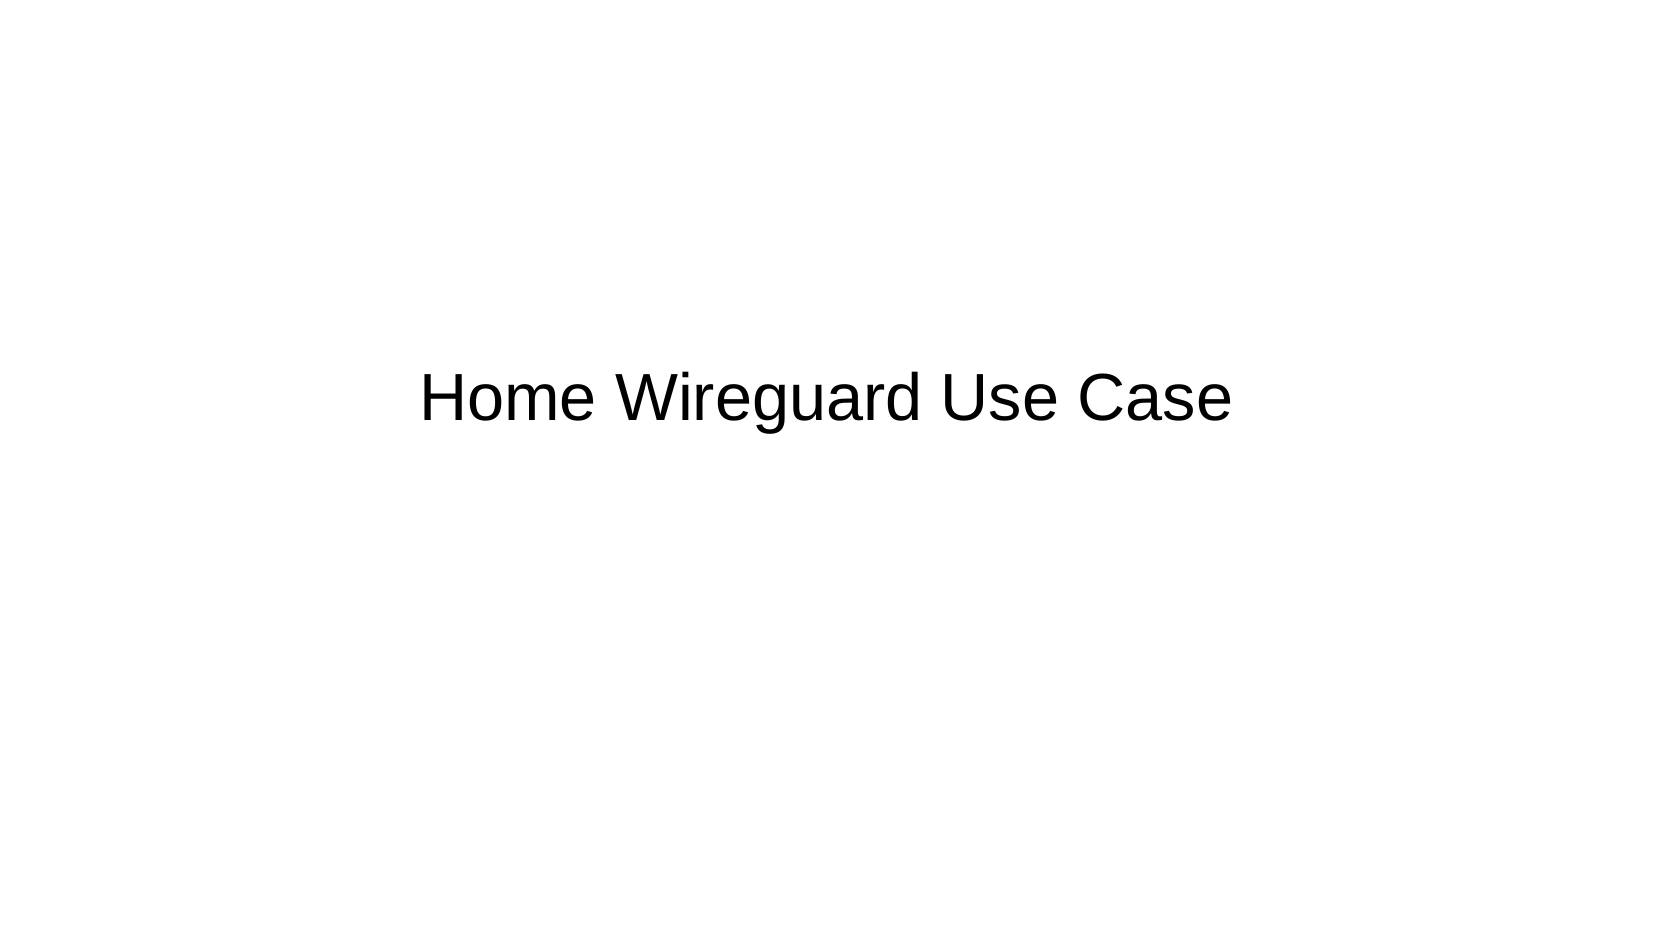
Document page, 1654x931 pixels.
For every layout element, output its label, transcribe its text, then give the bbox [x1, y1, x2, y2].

subtitle Home Wireguard Use Case [82, 37, 1571, 757]
